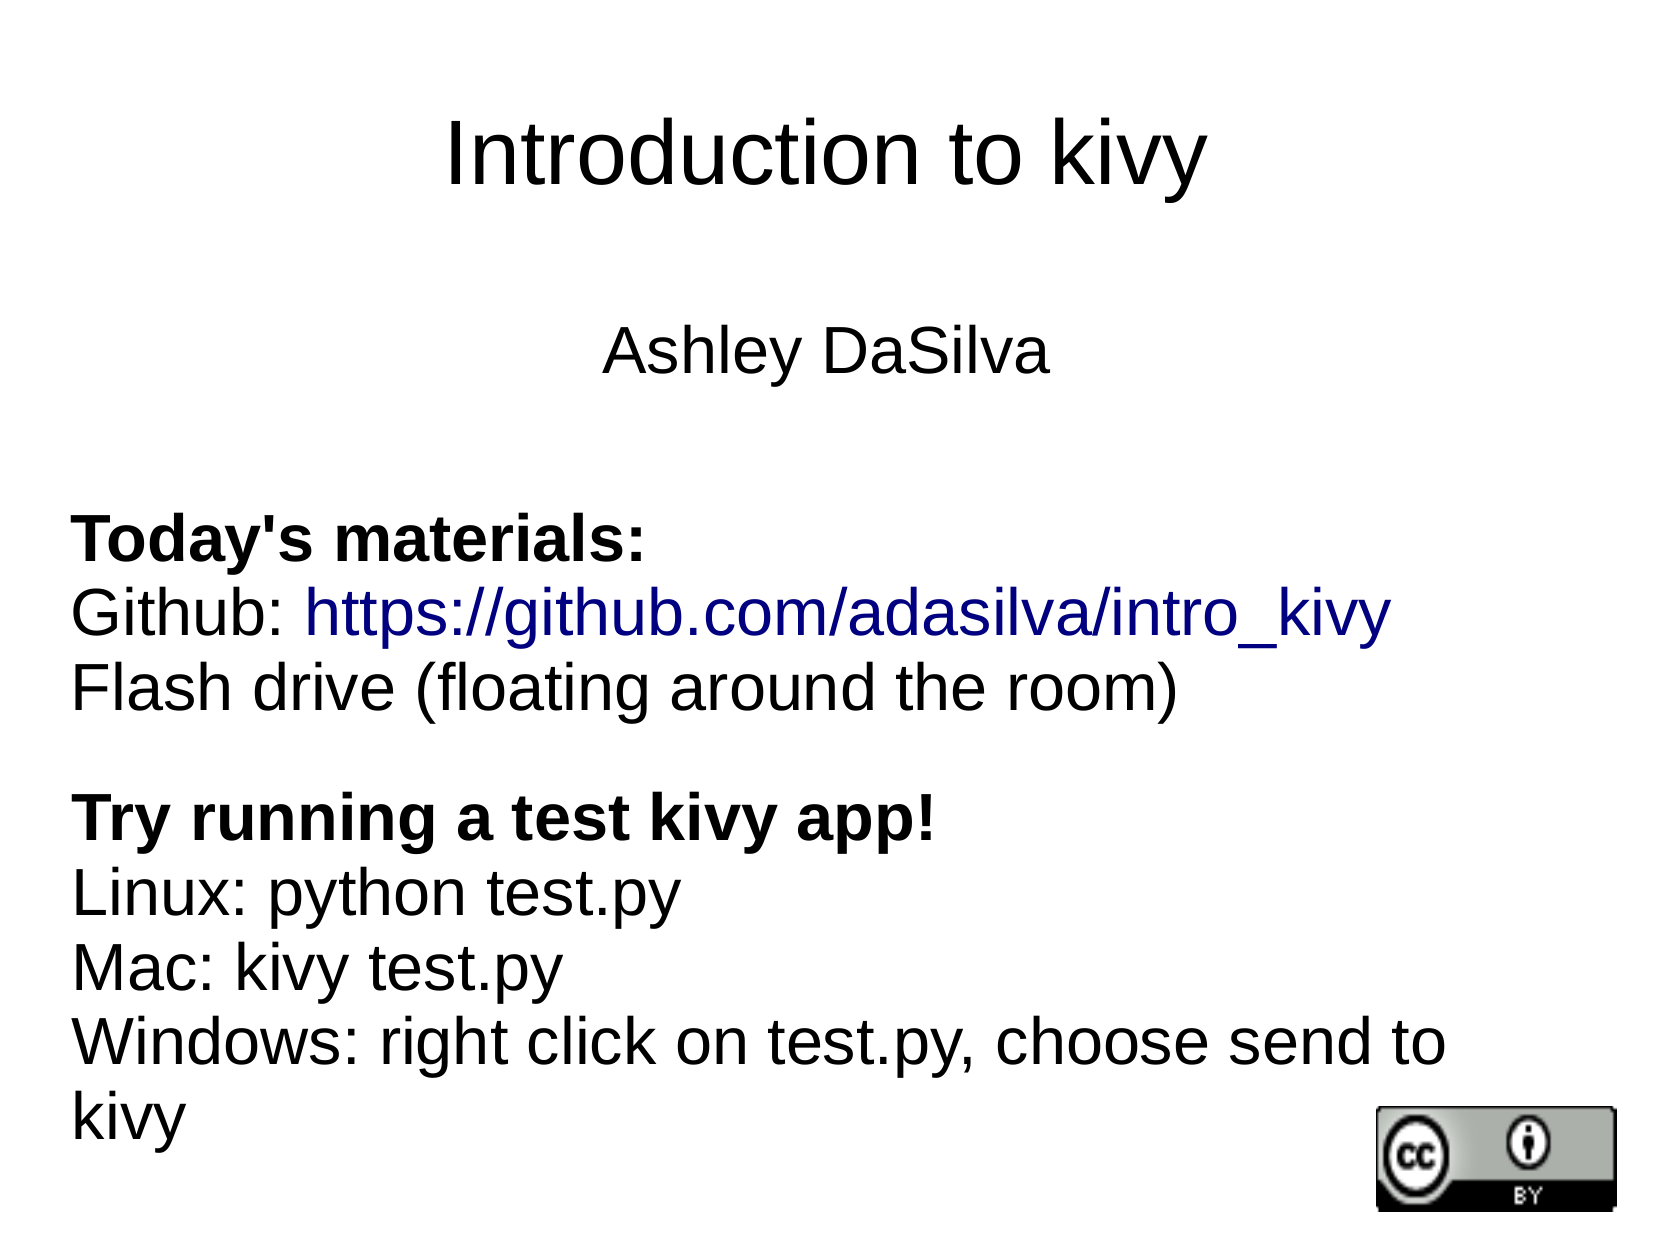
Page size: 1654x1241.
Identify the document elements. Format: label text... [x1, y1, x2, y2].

subtitle Ashley DaSilva [82, 281, 1571, 421]
text_box Today's materials: Github: https://github.com/adasilva/intro_kivy Flash drive (floating around the room) [70, 500, 1559, 725]
picture [1376, 1106, 1617, 1212]
text_box Try running a test kivy app! Linux: python test.py Mac: kivy test.py Windows: right click on test.py, choose send to kivy [71, 780, 1561, 1154]
title Introduction to kivy [82, 49, 1571, 257]
